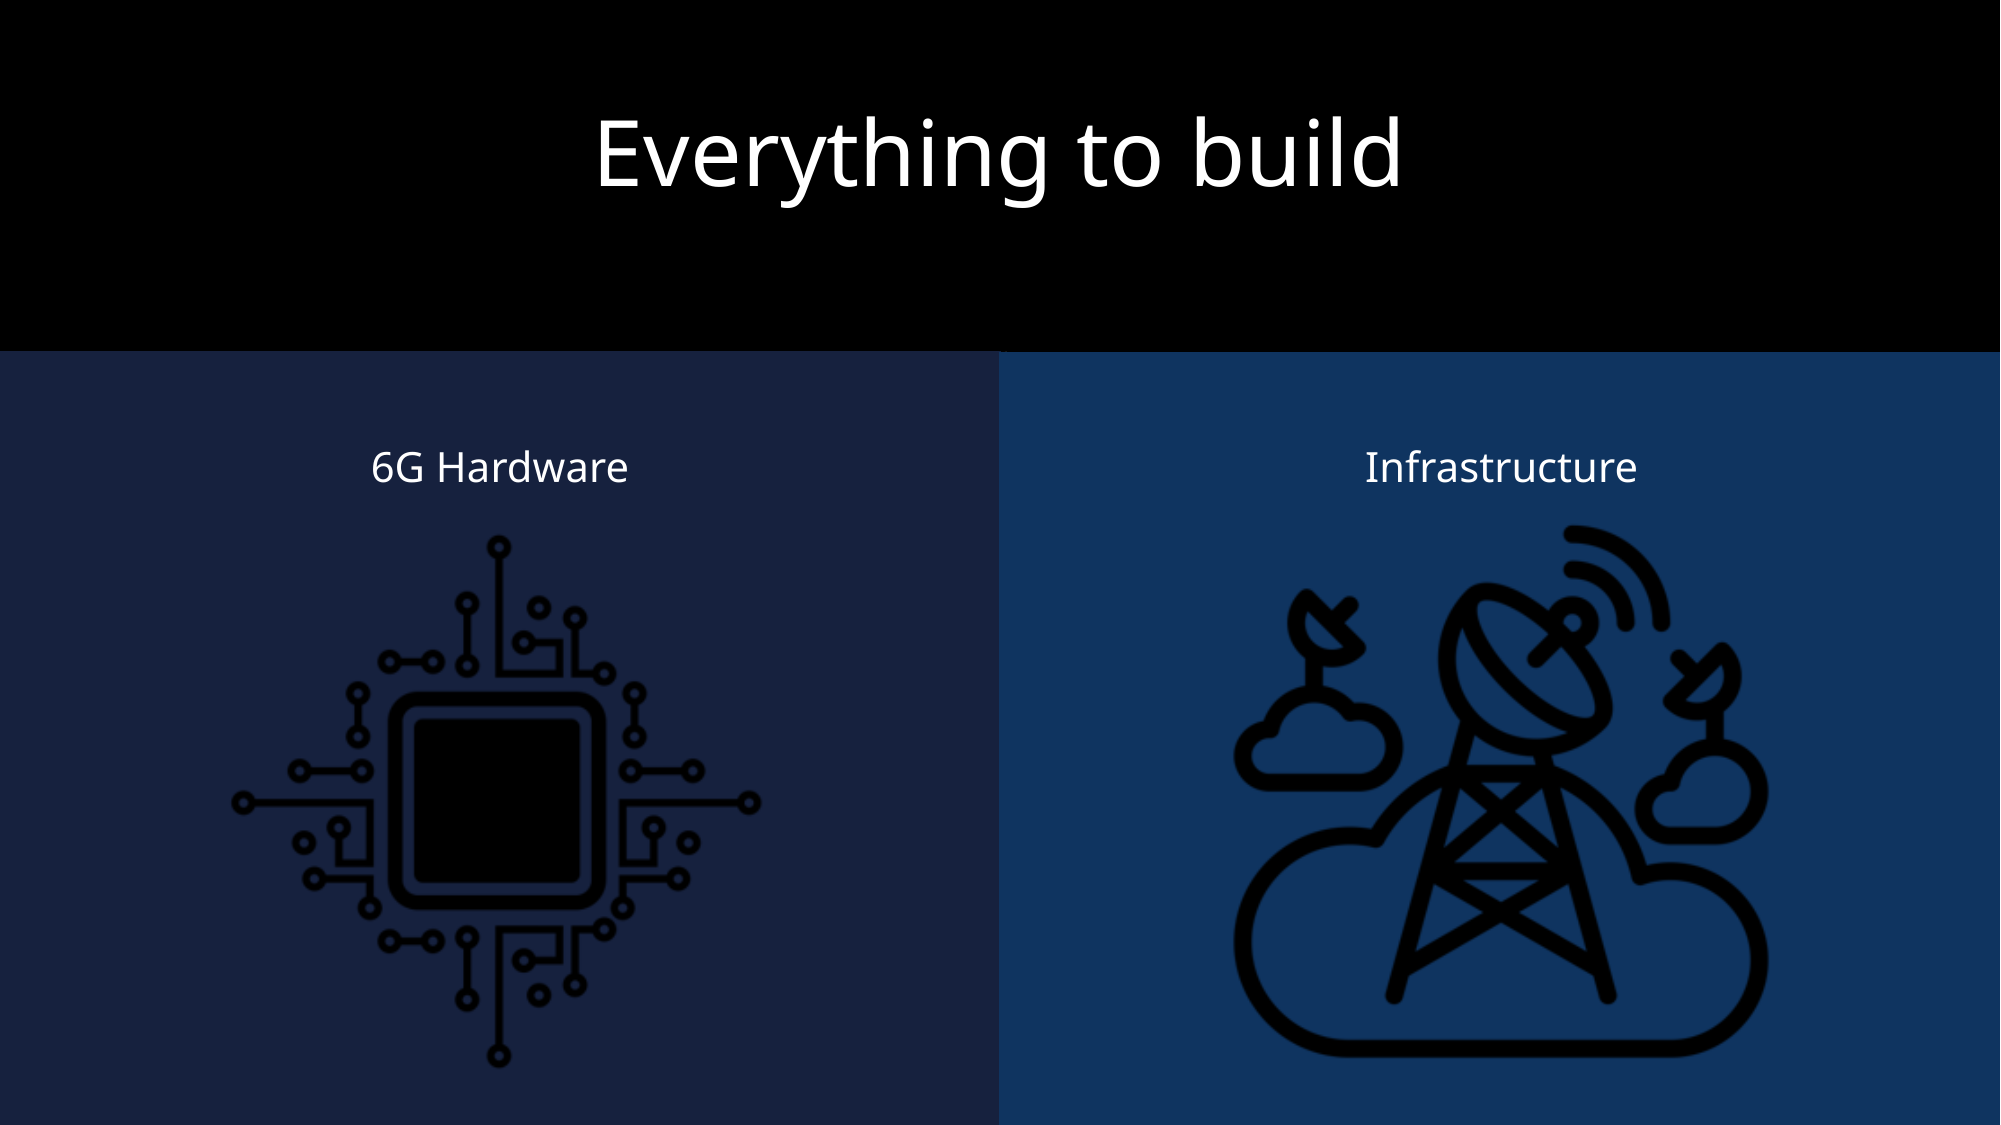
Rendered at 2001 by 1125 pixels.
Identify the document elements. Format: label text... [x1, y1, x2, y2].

text_box Infrastructure [999, 352, 2000, 1125]
text_box Everything to build [0, 0, 2000, 352]
picture [1169, 508, 1834, 1071]
text_box 6G Hardware [0, 351, 1001, 1125]
picture [56, 422, 940, 1125]
